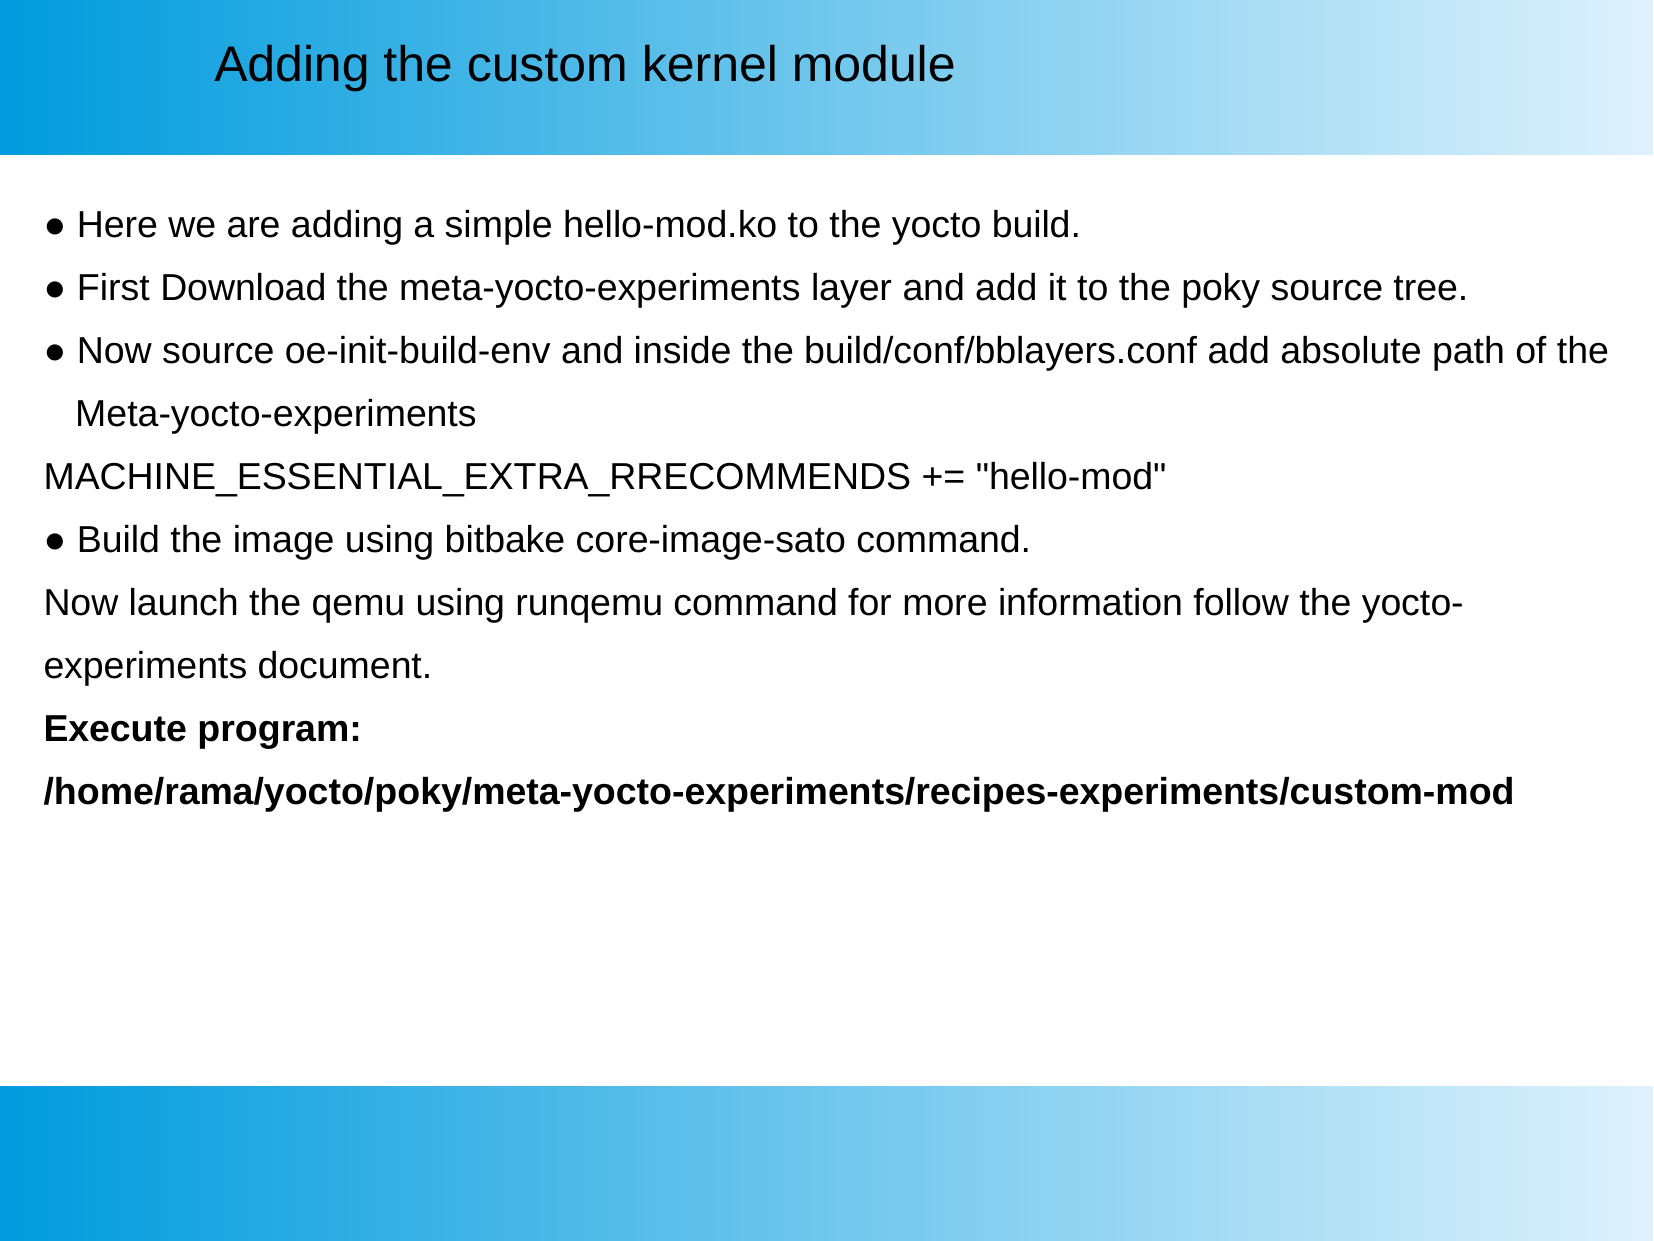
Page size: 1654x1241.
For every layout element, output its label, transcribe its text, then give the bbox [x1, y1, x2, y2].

text_box Adding the custom kernel module [199, 28, 1204, 155]
text_box ● Here we are adding a simple hello-mod.ko to the yocto build. ● First Download the meta-yocto-experiments layer and add it to the poky source tree. ● Now source oe-init-build-env and inside the build/conf/bblayers.conf add absolute path of the Meta-yocto-experiments MACHINE_ESSENTIAL_EXTRA_RRECOMMENDS += "hello-mod" ● Build the image using bitbake core-image-sato command. Now launch the qemu using runqemu command for more information follow the yocto- experiments document. Execute program: /home/rama/yocto/poky/meta-yocto-experiments/recipes-experiments/custom-mod [28, 175, 1625, 820]
